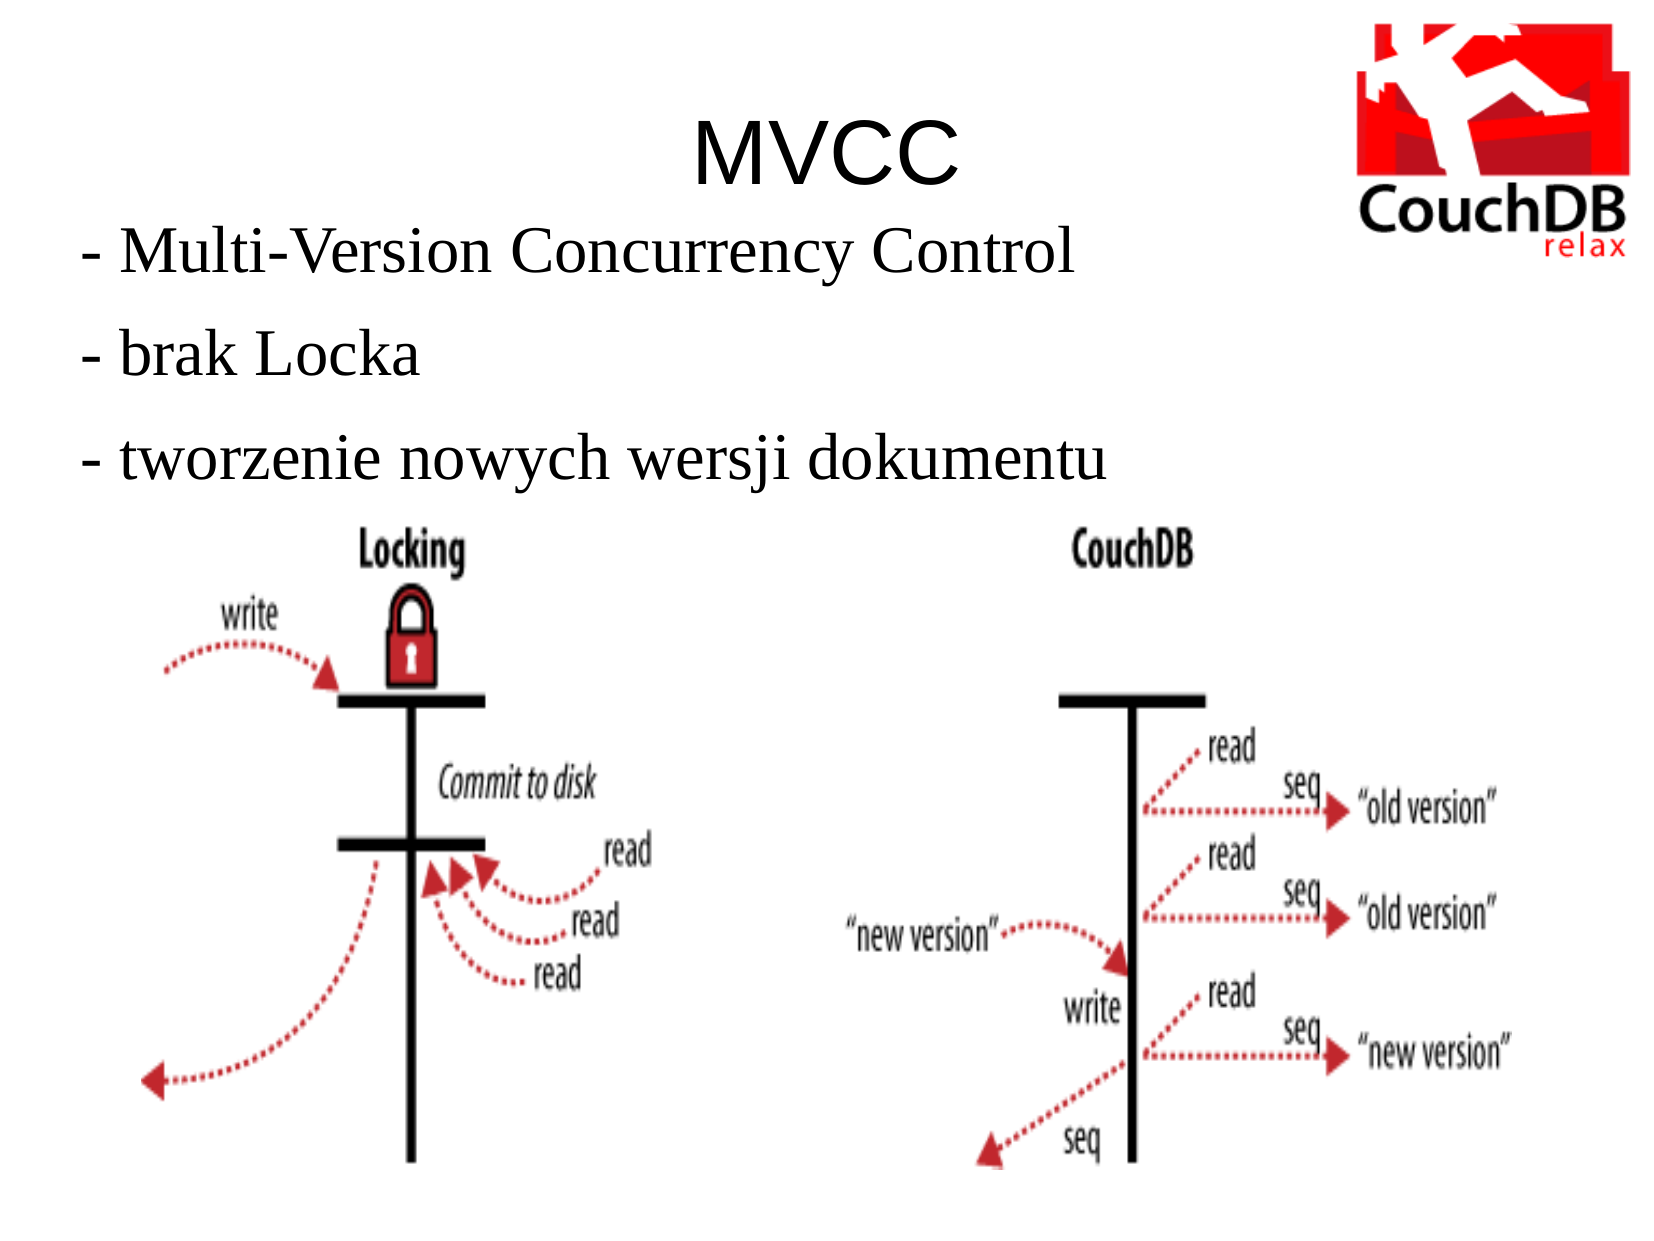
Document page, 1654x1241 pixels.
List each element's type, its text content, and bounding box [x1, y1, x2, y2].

title MVCC [82, 49, 1356, 212]
list - Multi-Version Concurrency Control - brak Locka - tworzenie nowych wersji dokumentu [80, 212, 1536, 520]
picture [1356, 23, 1631, 258]
picture [141, 519, 1512, 1170]
